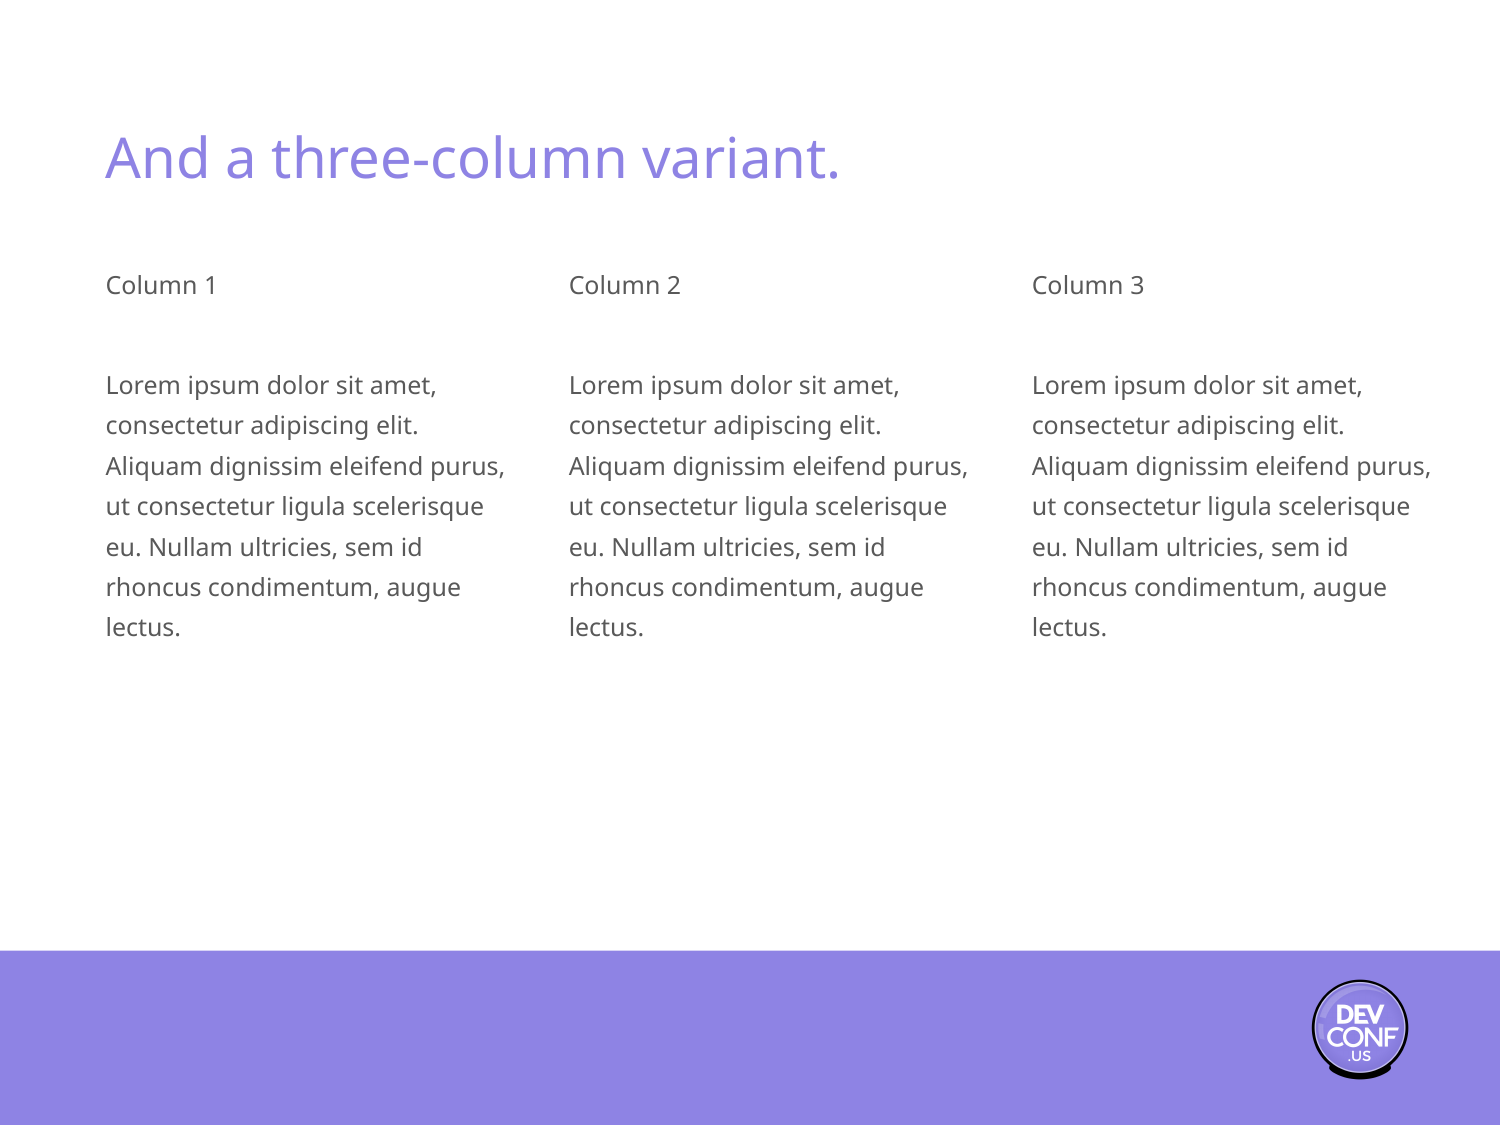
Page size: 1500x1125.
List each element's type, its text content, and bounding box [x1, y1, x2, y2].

picture [1305, 974, 1415, 1084]
list Lorem ipsum dolor sit amet, consectetur adipiscing elit. Aliquam dignissim eleifend purus, ut consectetur ligula scelerisque eu. Nullam ultricies, sem id rhoncus condimentum, augue lectus. [105, 358, 510, 937]
list Lorem ipsum dolor sit amet, consectetur adipiscing elit. Aliquam dignissim eleifend purus, ut consectetur ligula scelerisque eu. Nullam ultricies, sem id rhoncus condimentum, augue lectus. [568, 358, 974, 937]
title And a three-column variant. [105, 93, 1437, 219]
subtitle Column 1 [105, 261, 510, 320]
list Lorem ipsum dolor sit amet, consectetur adipiscing elit. Aliquam dignissim eleifend purus, ut consectetur ligula scelerisque eu. Nullam ultricies, sem id rhoncus condimentum, augue lectus. [1031, 358, 1437, 937]
subtitle Column 3 [1031, 261, 1437, 320]
subtitle Column 2 [568, 261, 974, 320]
